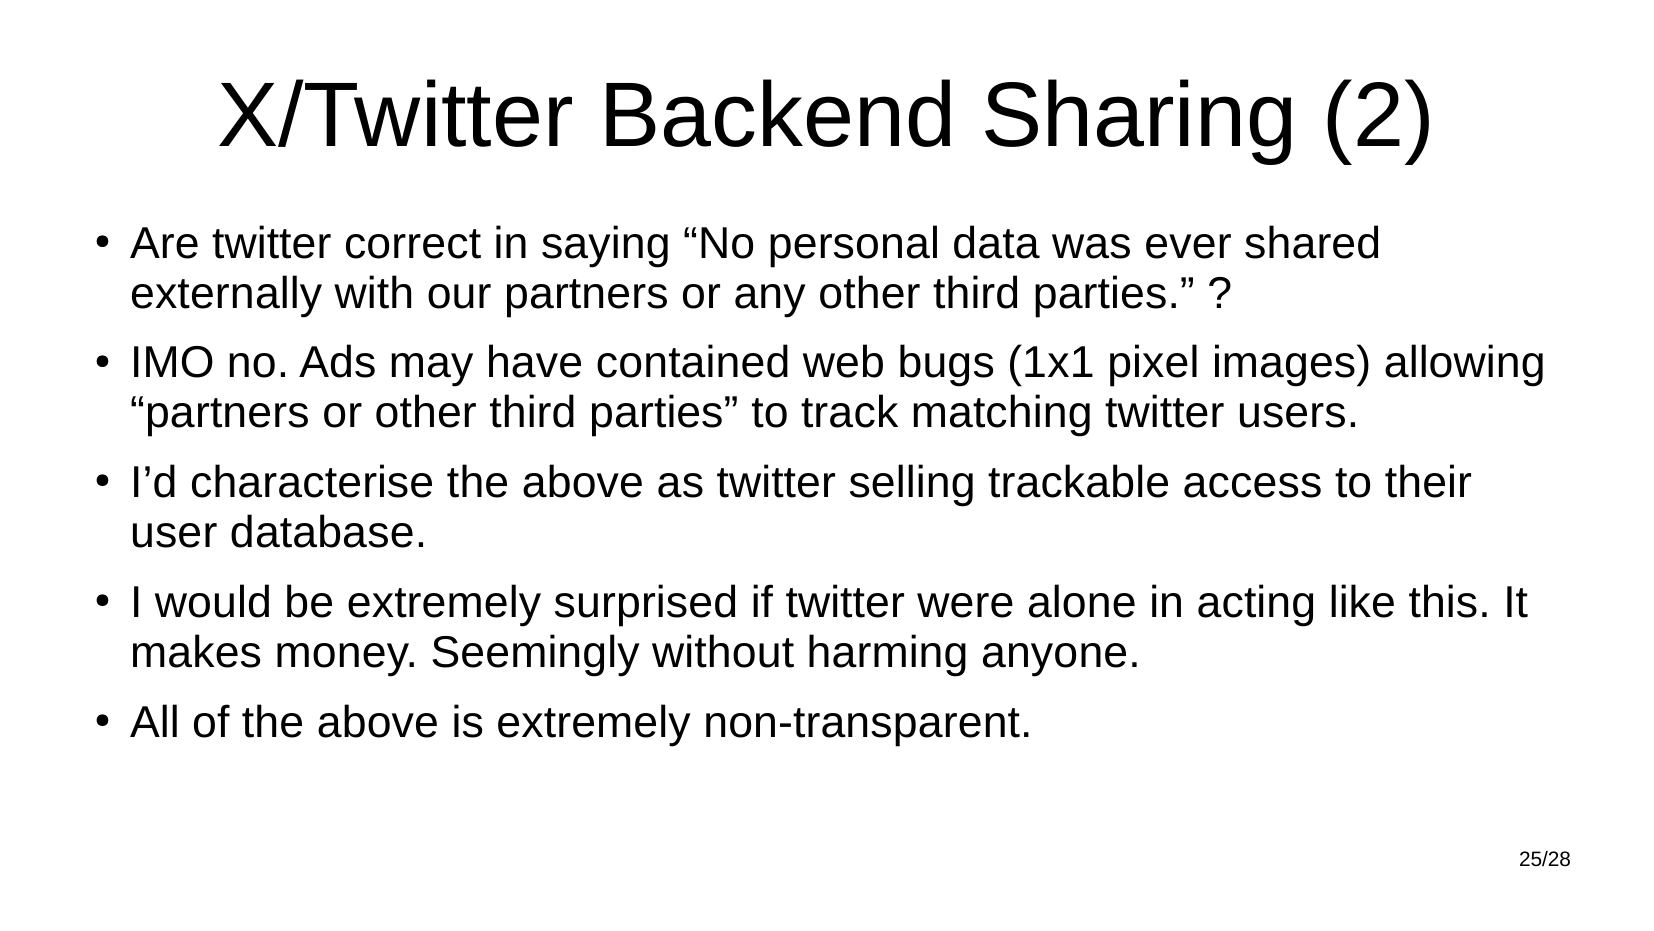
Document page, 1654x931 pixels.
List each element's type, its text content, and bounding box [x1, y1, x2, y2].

title X/Twitter Backend Sharing (2) [82, 37, 1571, 193]
list Are twitter correct in saying “No personal data was ever shared externally with our partners or any other third parties.” ? IMO no. Ads may have contained web bugs (1x1 pixel images) allowing “partners or other third parties” to track matching twitter users. I’d characterise the above as twitter selling trackable access to their user database. I would be extremely surprised if twitter were alone in acting like this. It makes money. Seemingly without harming anyone. All of the above is extremely non-transparent. [82, 217, 1571, 758]
